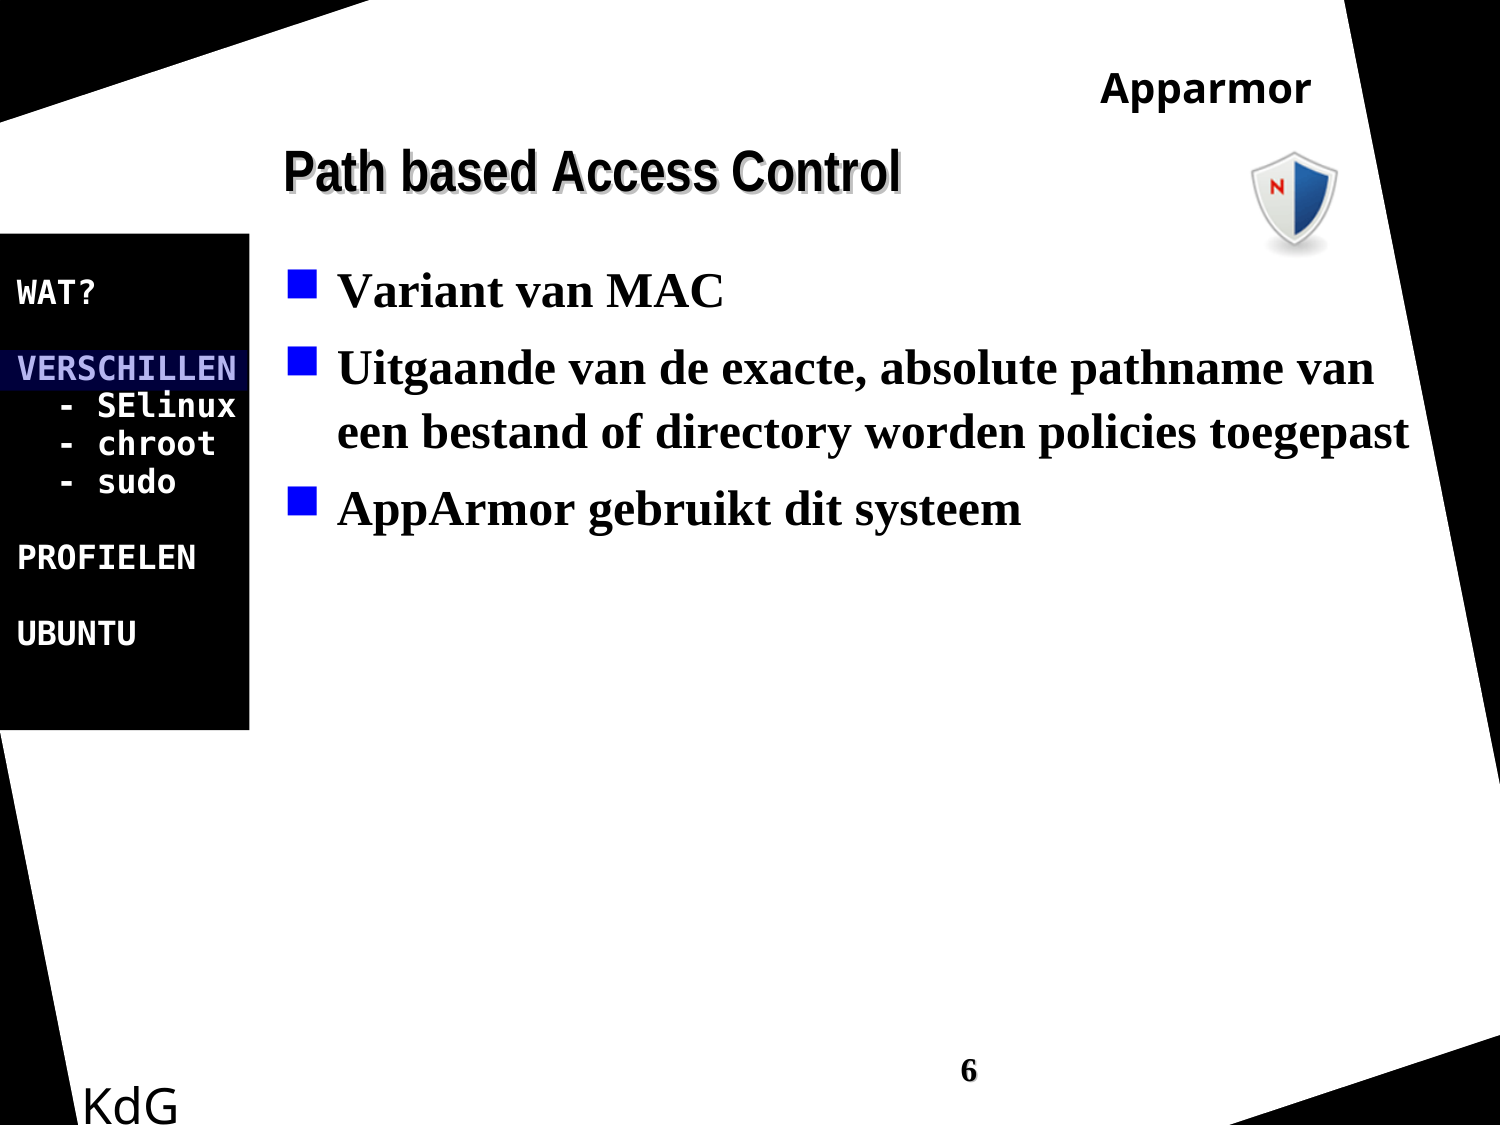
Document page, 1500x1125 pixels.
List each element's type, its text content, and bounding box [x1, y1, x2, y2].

list Variant van MAC Uitgaande van de exacte, absolute pathname van een bestand of directory worden policies toegepast AppArmor gebruikt dit systeem [268, 246, 1468, 991]
picture [1228, 134, 1360, 272]
text_box [0, 350, 248, 391]
title Path based Access Control [268, 41, 1415, 246]
